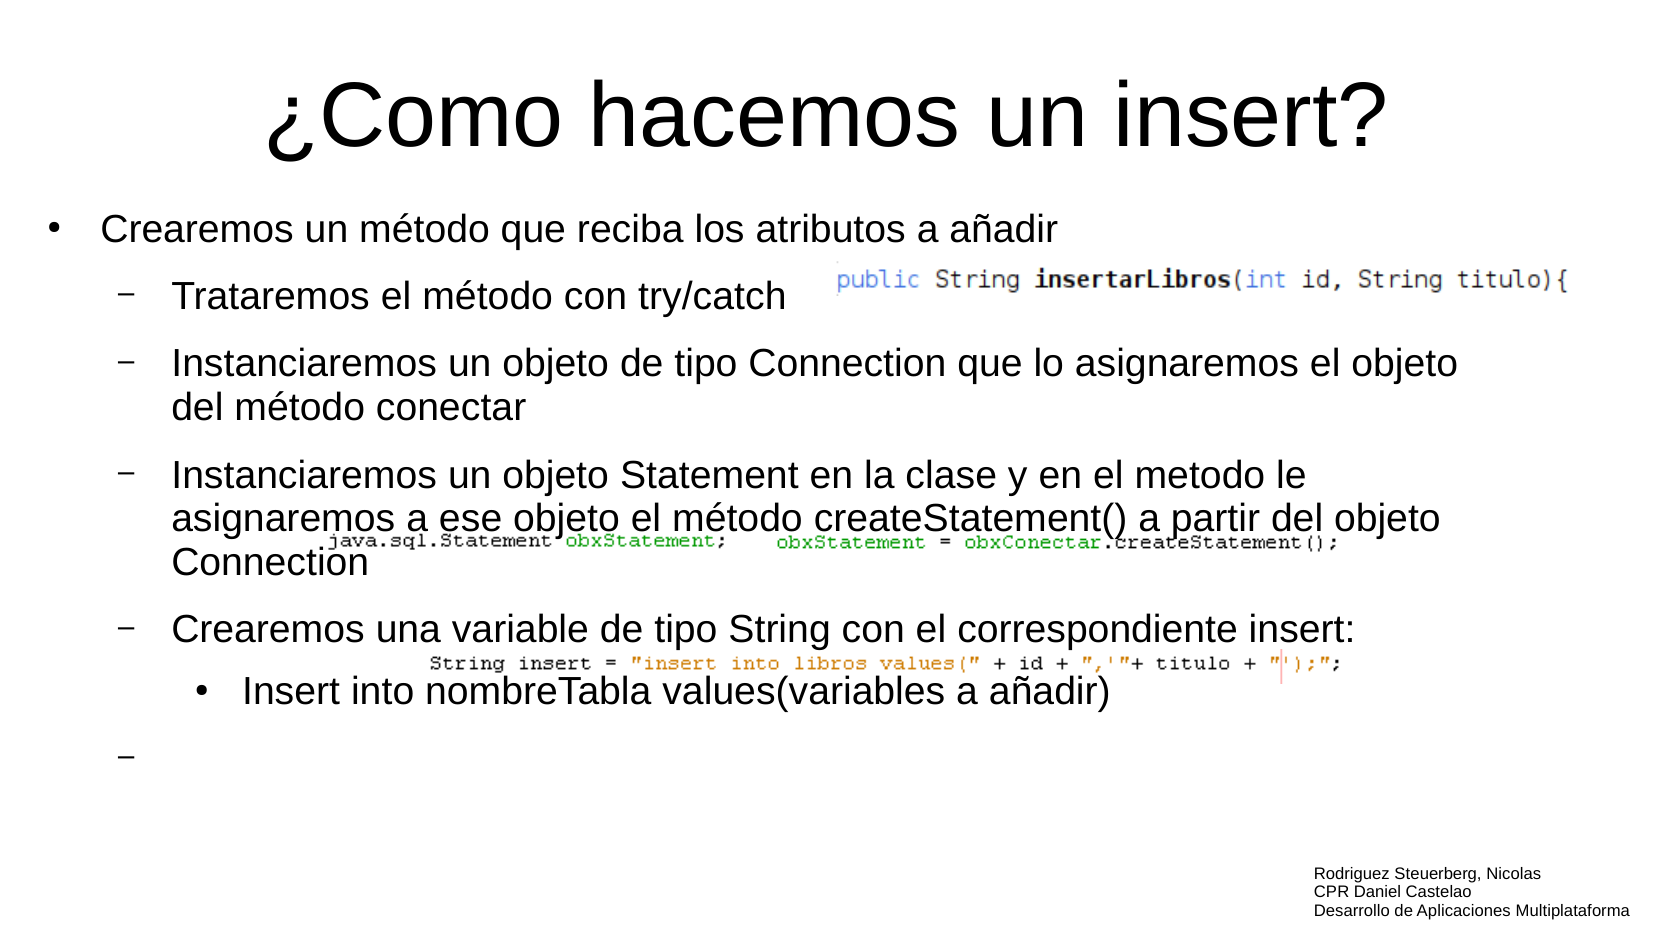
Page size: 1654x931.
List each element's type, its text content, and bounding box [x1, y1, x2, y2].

picture [826, 260, 1593, 296]
title ¿Como hacemos un insert? [82, 37, 1571, 193]
text_box Rodriguez Steuerberg, Nicolas CPR Daniel Castelao Desarrollo de Aplicaciones Multiplataforma [1299, 856, 1654, 931]
list Crearemos un método que reciba los atributos a añadir Trataremos el método con try/catch Instanciaremos un objeto de tipo Connection que lo asignaremos el objeto del método conectar Instanciaremos un objeto Statement en la clase y en el metodo le asignaremos a ese objeto el método createStatement() a partir del objeto Connection Crearemos una variable de tipo String con el correspondiente insert: Insert into nombreTabla values(variables a añadir) [29, 206, 1518, 747]
